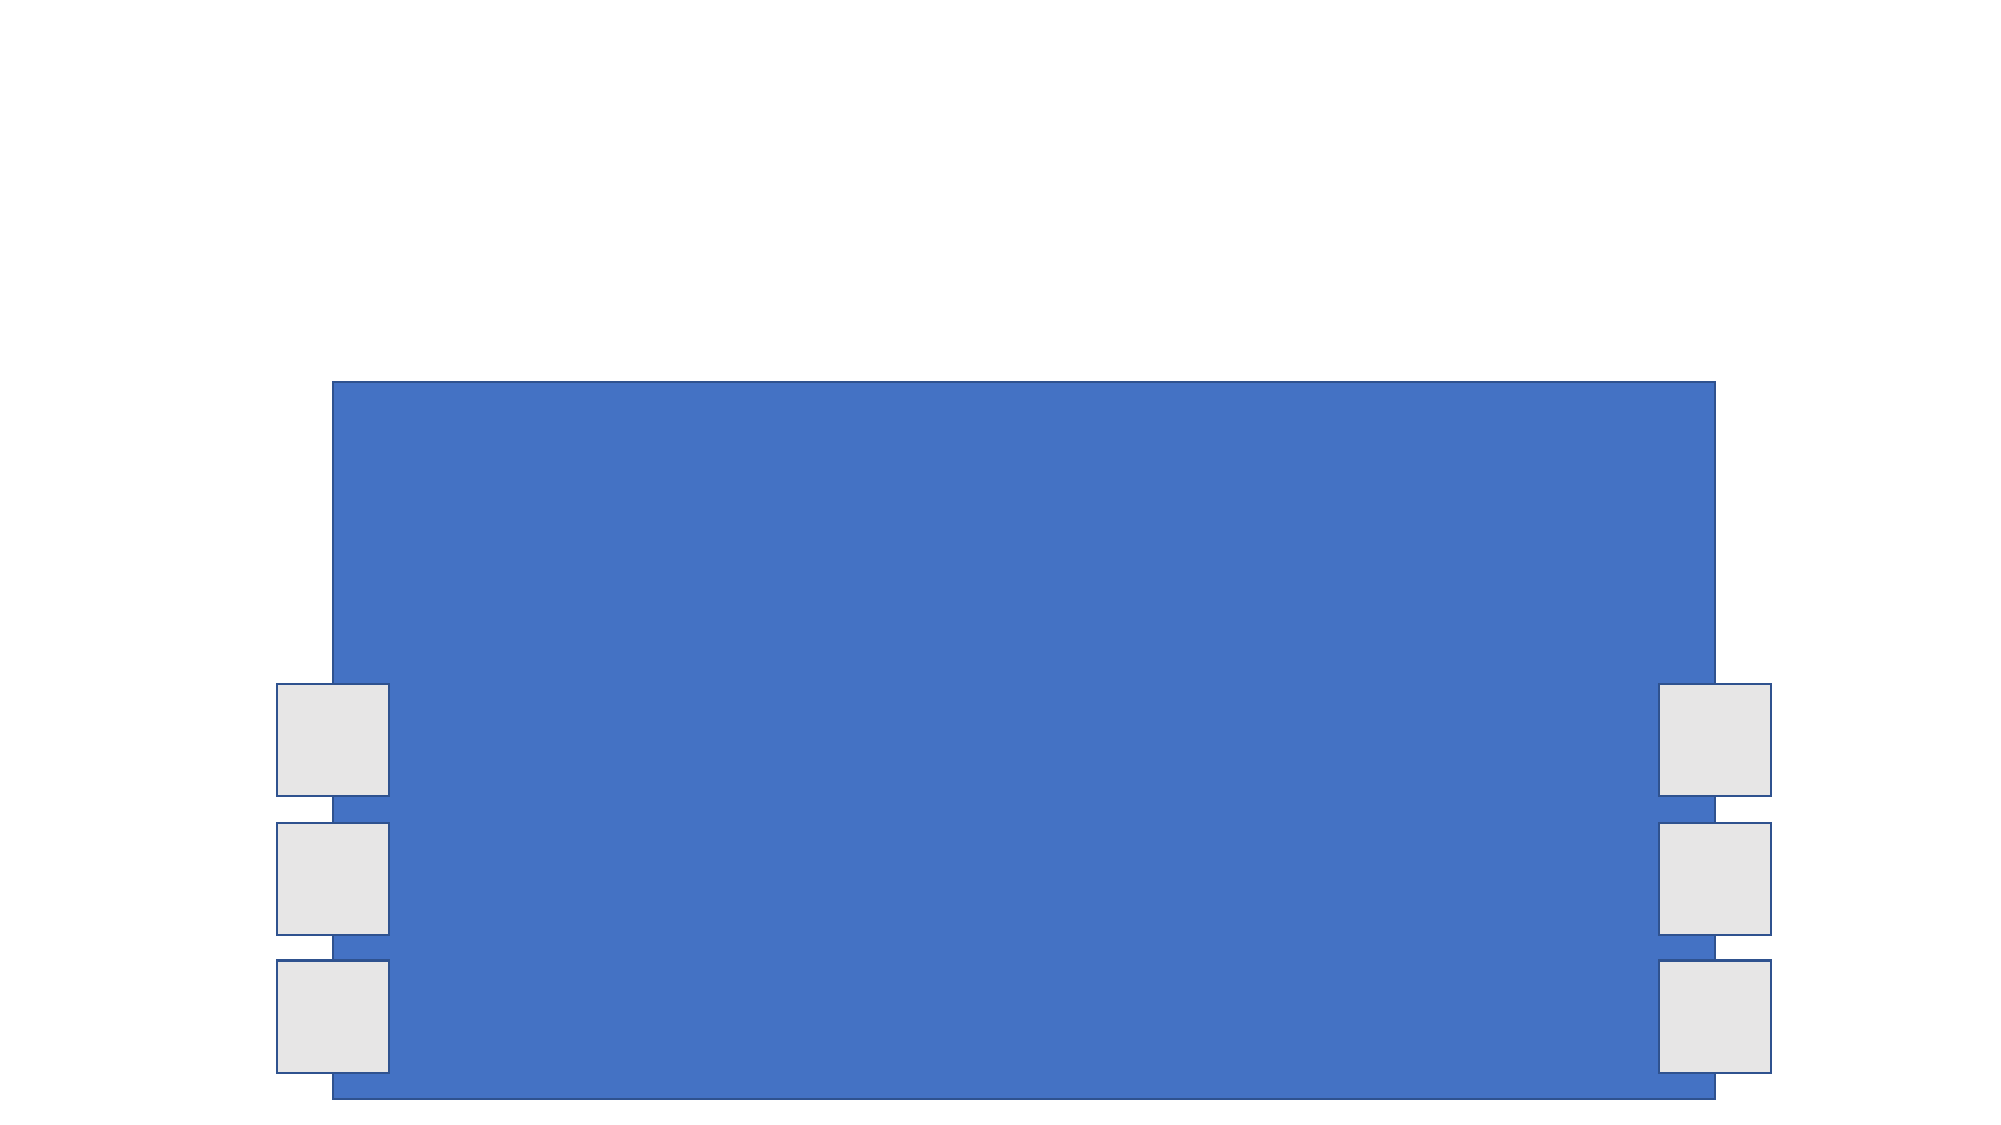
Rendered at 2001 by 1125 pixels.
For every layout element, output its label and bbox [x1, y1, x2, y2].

text_box [277, 382, 1771, 1099]
